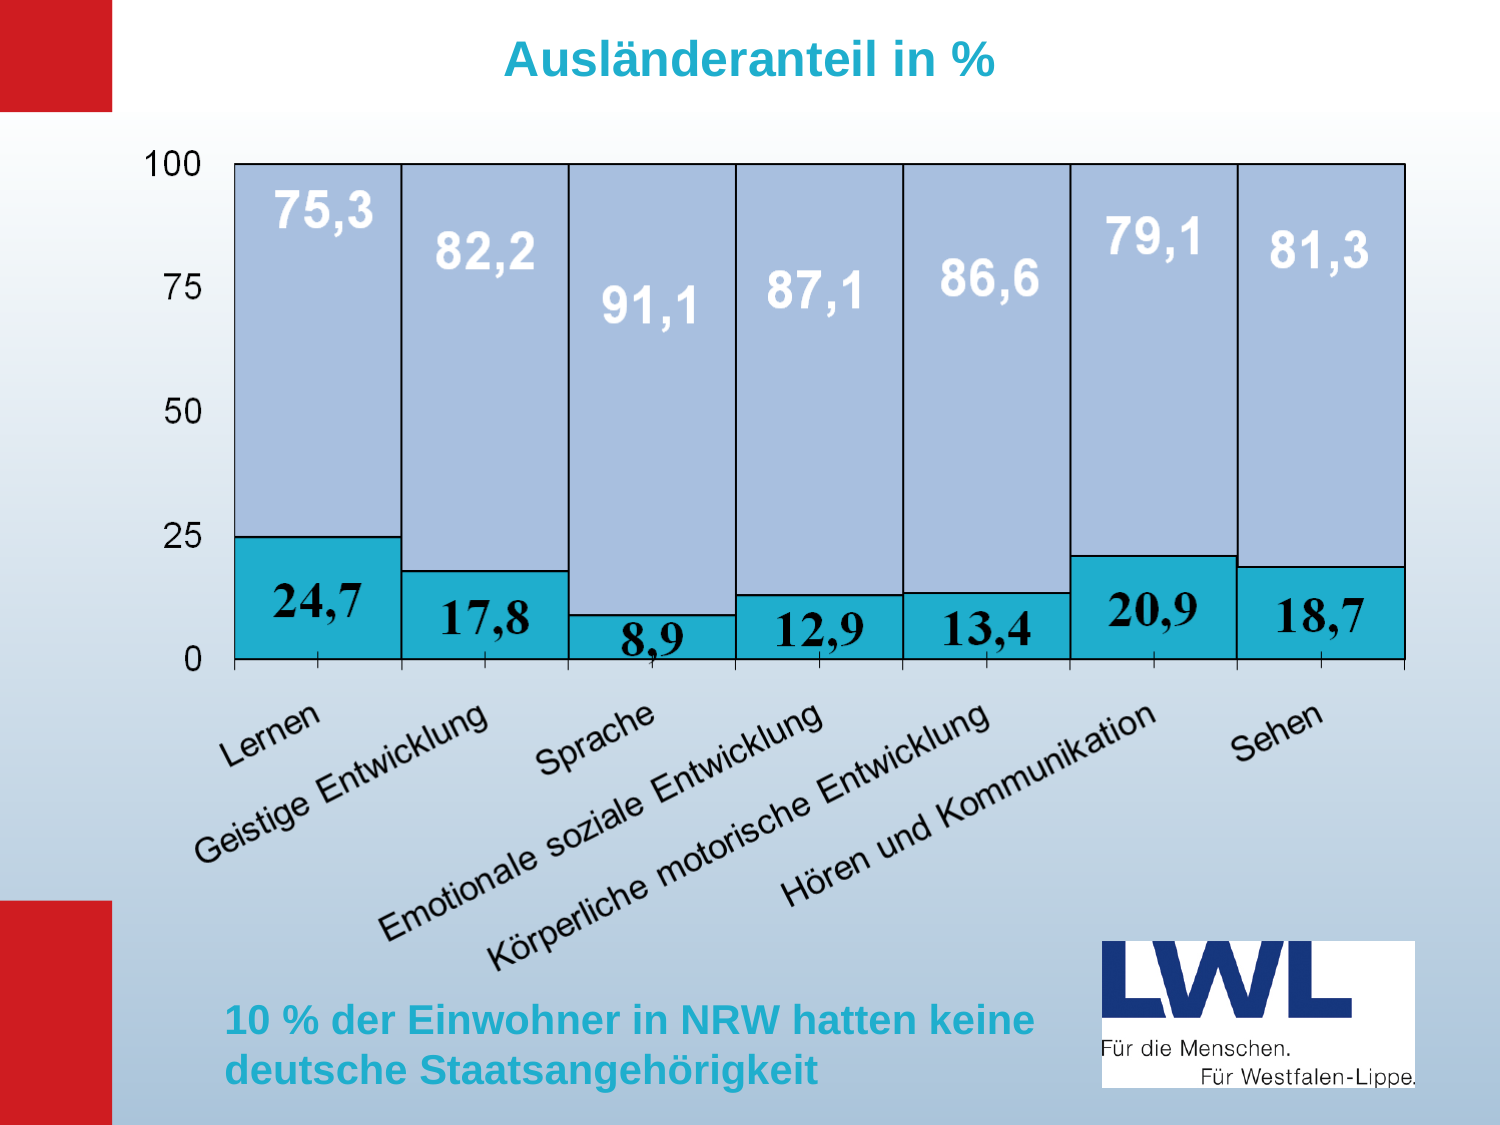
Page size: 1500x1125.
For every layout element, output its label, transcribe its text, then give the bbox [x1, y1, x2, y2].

text_box 10 % der Einwohner in NRW hatten keine deutsche Staatsangehörigkeit [174, 985, 1090, 1101]
title Ausländeranteil in % [112, 0, 1388, 113]
picture [122, 124, 1415, 1088]
text_box [0, 0, 1500, 1125]
